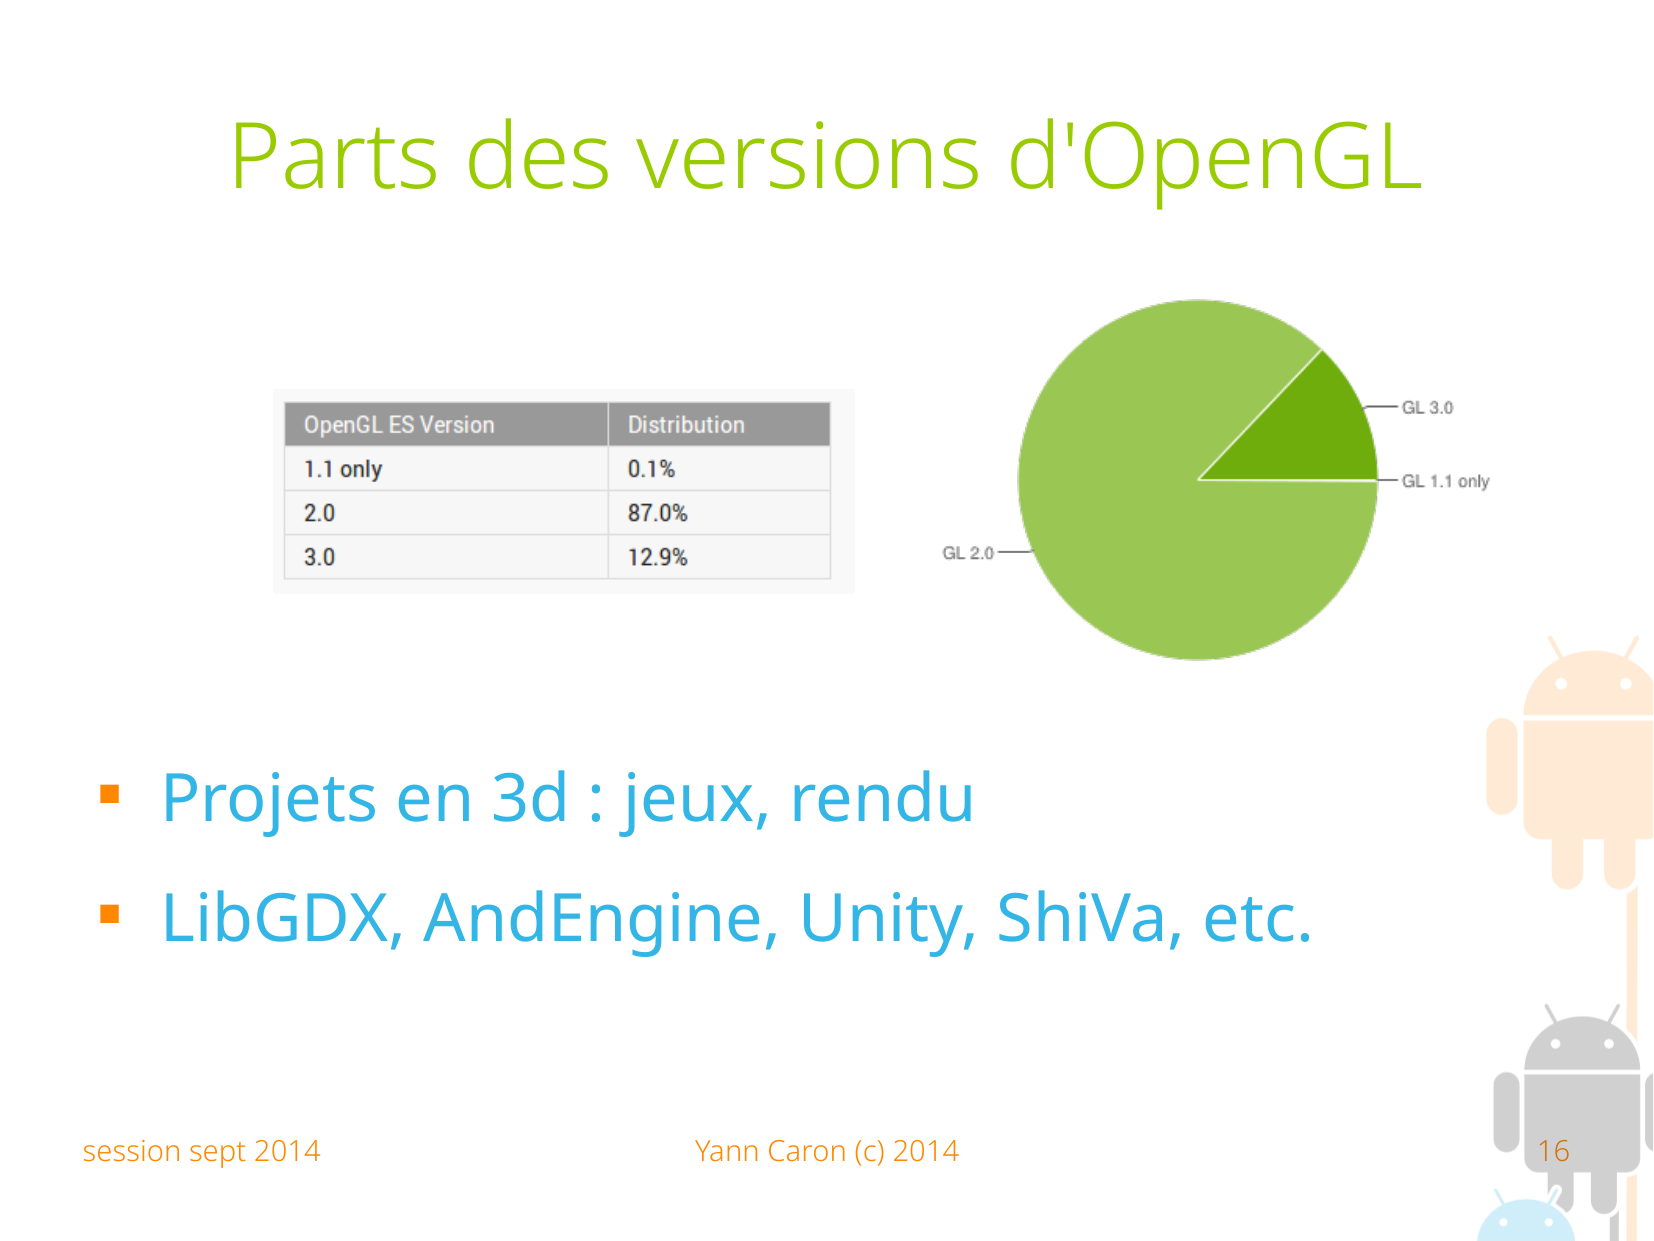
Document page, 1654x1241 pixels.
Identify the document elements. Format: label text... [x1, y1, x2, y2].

picture [240, 284, 1654, 1241]
list Projets en 3d : jeux, rendu LibGDX, AndEngine, Unity, ShiVa, etc. [82, 750, 1571, 1010]
title Parts des versions d'OpenGL [82, 49, 1571, 257]
